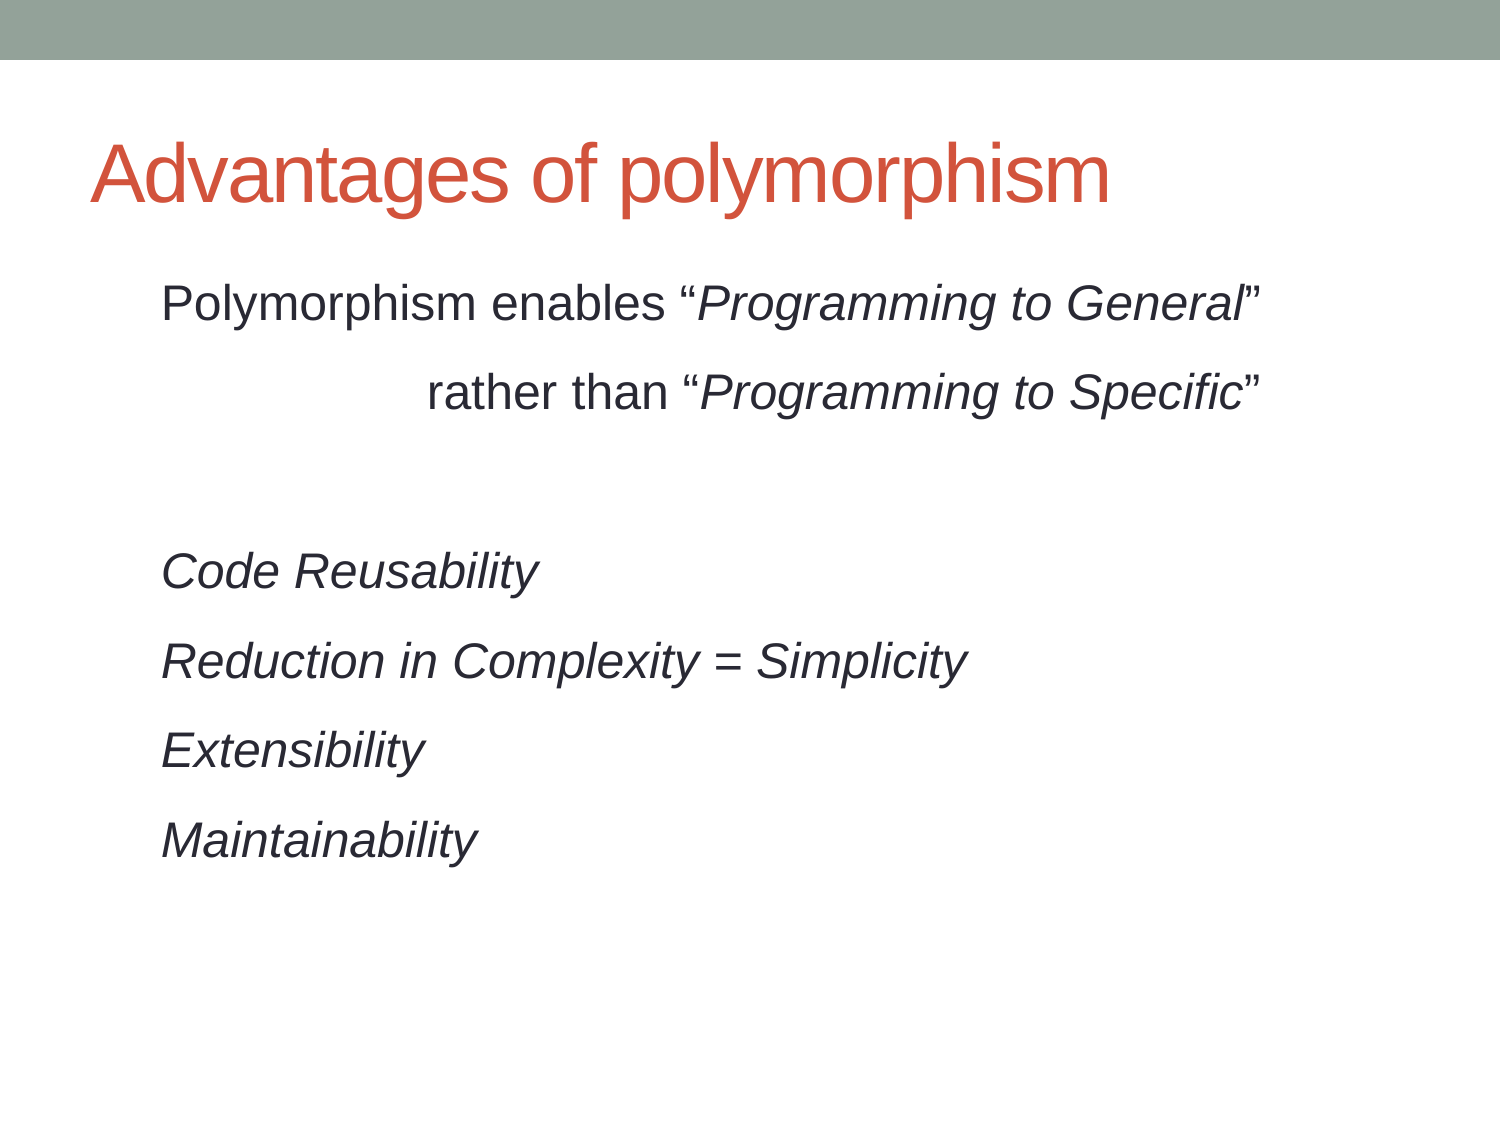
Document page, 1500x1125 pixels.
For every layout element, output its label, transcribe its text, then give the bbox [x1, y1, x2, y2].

title Advantages of polymorphism [75, 87, 1425, 250]
list Polymorphism enables “Programming to General” rather than “Programming to Specific” Code Reusability Reduction in Complexity = Simplicity Extensibility Maintainability [75, 262, 1425, 1063]
